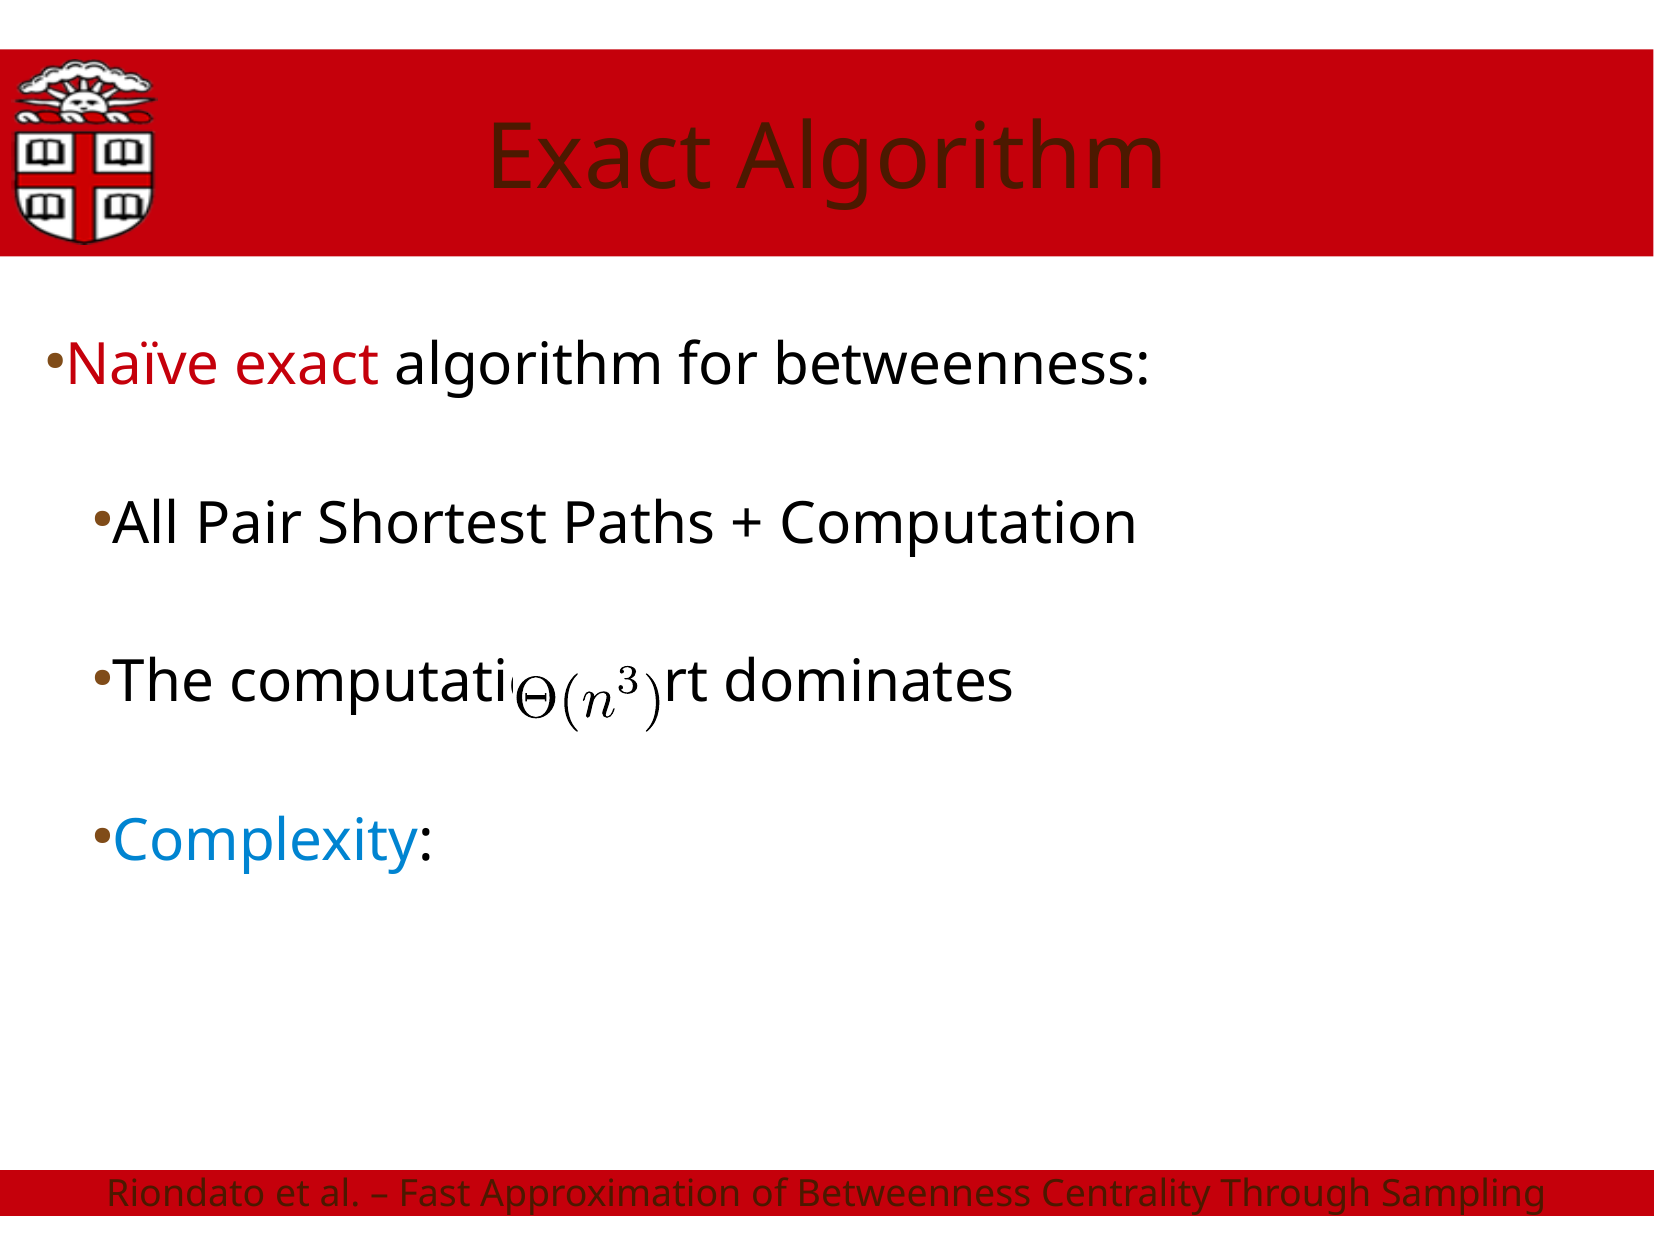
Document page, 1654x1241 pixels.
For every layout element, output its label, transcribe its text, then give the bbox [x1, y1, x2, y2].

text_box Riondato et al. – Fast Approximation of Betweenness Centrality Through Sampling [0, 1170, 1654, 1216]
picture [11, 59, 158, 245]
title Exact Algorithm [0, 49, 1654, 257]
text_box Naïve exact algorithm for betweenness: All Pair Shortest Paths + Computation The computation part dominates Complexity: [30, 315, 1621, 1156]
text_box [513, 665, 666, 732]
